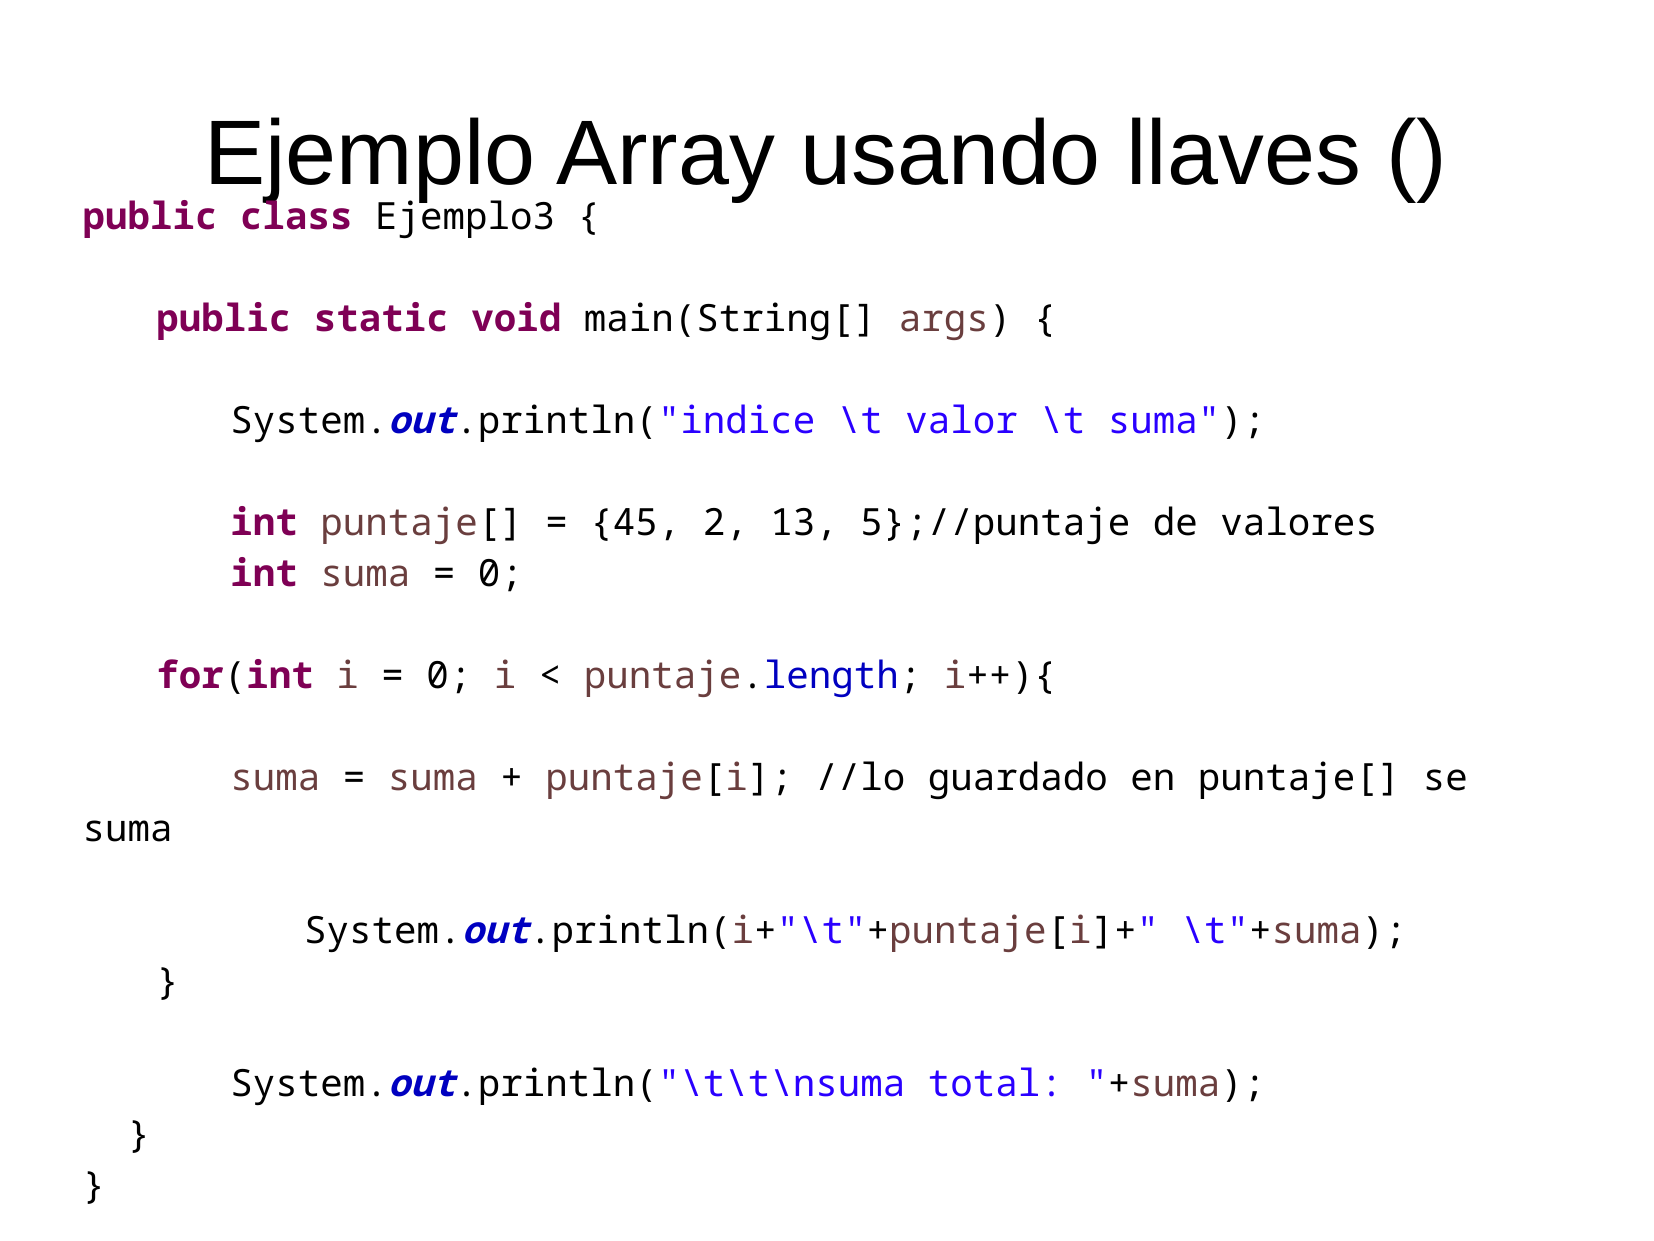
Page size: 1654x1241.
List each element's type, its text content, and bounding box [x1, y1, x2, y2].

subtitle public class Ejemplo3 { public static void main(String[] args) { System.out.println("indice \t valor \t suma"); int puntaje[] = {45, 2, 13, 5};//puntaje de valores int suma = 0; for(int i = 0; i < puntaje.length; i++){ suma = suma + puntaje[i]; //lo guardado en puntaje[] se suma System.out.println(i+"\t"+puntaje[i]+" \t"+suma); } System.out.println("\t\t\nsuma total: "+suma); } } [82, 281, 1571, 1118]
title Ejemplo Array usando llaves () [82, 49, 1571, 257]
